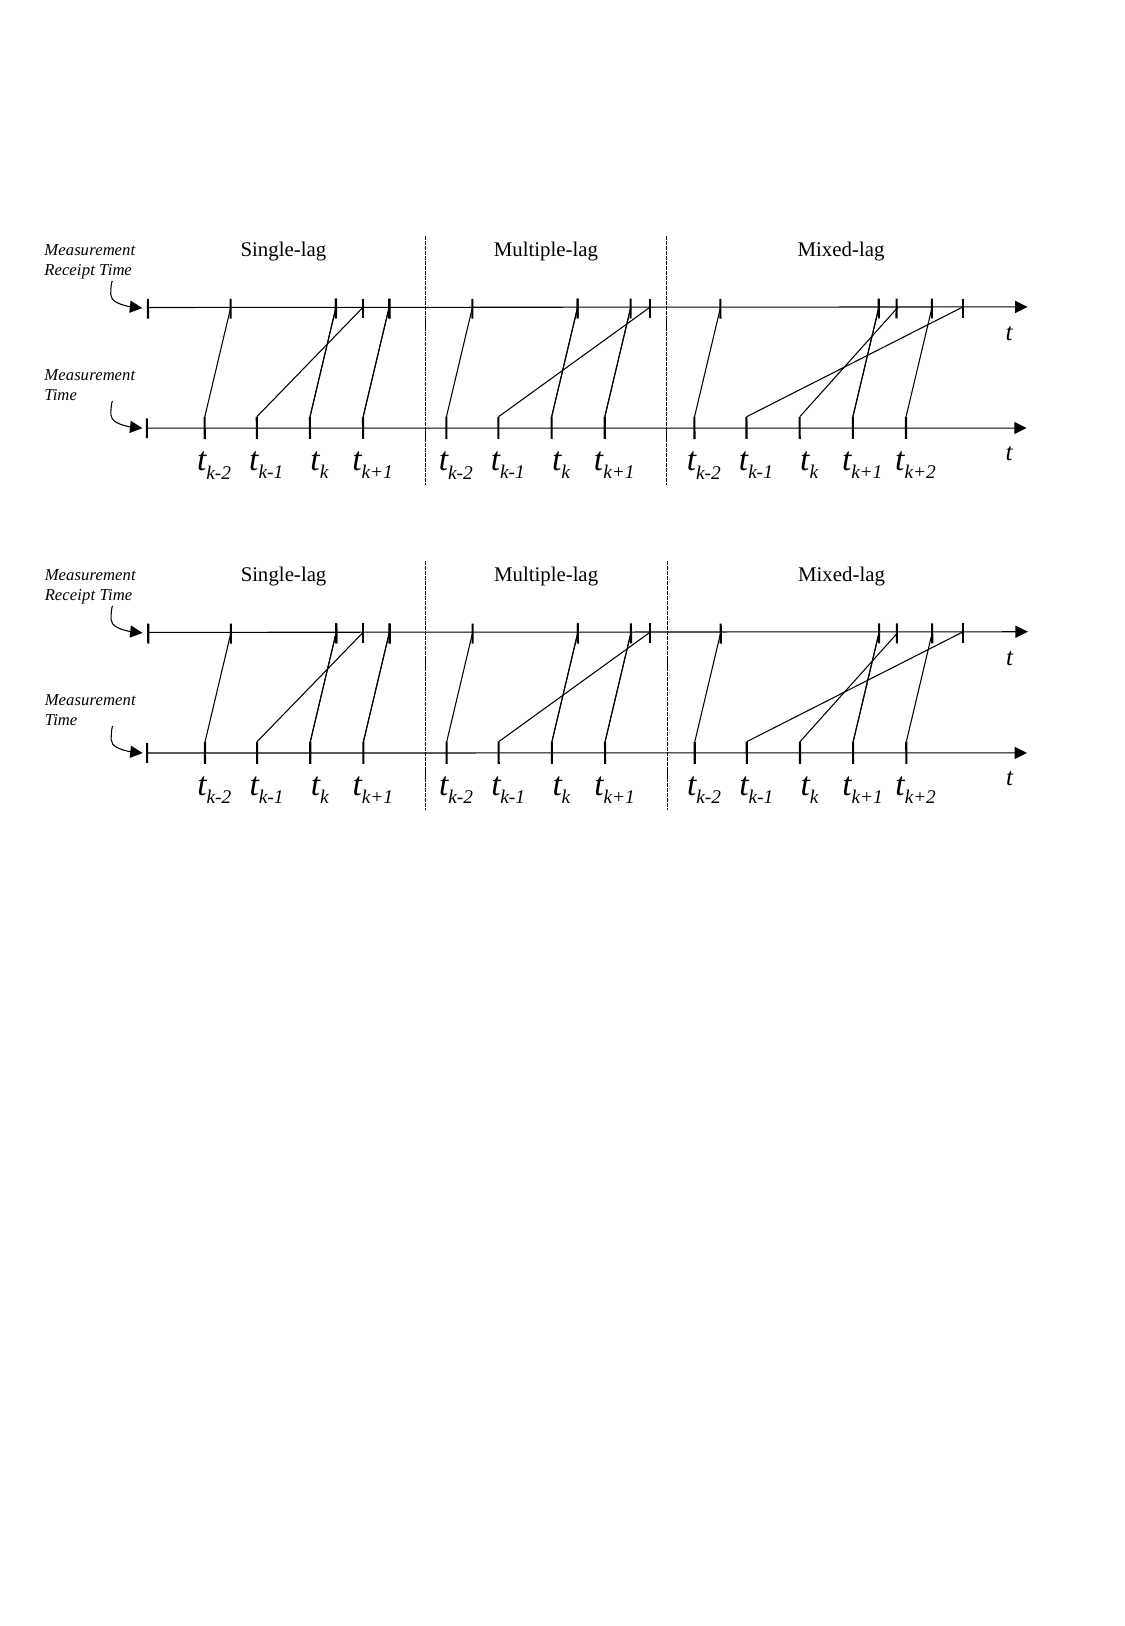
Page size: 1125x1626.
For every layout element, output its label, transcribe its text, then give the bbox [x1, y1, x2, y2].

text_box tk-1 [456, 429, 509, 490]
text_box Single-lag [141, 228, 425, 269]
text_box t [990, 308, 1027, 348]
text_box tk+1 [562, 754, 667, 815]
text_box tk [509, 754, 562, 815]
text_box tk+2 [863, 429, 968, 490]
text_box Mixed-lag [668, 553, 1016, 594]
text_box tk-1 [704, 754, 757, 815]
text_box tk [509, 429, 562, 490]
text_box tk+1 [810, 754, 863, 815]
text_box tk-2 [652, 430, 756, 491]
text_box Measurement Time [29, 681, 208, 722]
text_box Multiple-lag [425, 553, 668, 594]
text_box Measurement Receipt Time [29, 556, 208, 596]
text_box tk [757, 754, 810, 815]
text_box t [990, 428, 1027, 468]
text_box tk-2 [162, 430, 266, 491]
text_box tk-1 [456, 754, 509, 815]
text_box tk+1 [320, 429, 425, 490]
text_box tk-2 [162, 755, 267, 816]
text_box Multiple-lag [425, 228, 667, 269]
text_box tk-1 [704, 429, 757, 490]
text_box tk+1 [810, 429, 863, 490]
text_box tk-1 [214, 754, 267, 815]
text_box tk [267, 429, 320, 490]
text_box tk-2 [403, 430, 508, 491]
text_box tk-2 [404, 755, 508, 816]
text_box Measurement Time [29, 356, 208, 397]
text_box tk [267, 754, 321, 815]
text_box t [991, 753, 1027, 793]
text_box tk+2 [863, 754, 968, 815]
text_box tk-2 [652, 755, 756, 816]
text_box tk [757, 429, 810, 490]
text_box Measurement Receipt Time [29, 231, 208, 272]
text_box tk-1 [214, 429, 267, 490]
text_box t [991, 633, 1027, 673]
text_box tk+1 [562, 429, 666, 490]
text_box Single-lag [141, 553, 425, 594]
text_box Mixed-lag [667, 228, 1016, 269]
text_box tk+1 [321, 754, 425, 815]
